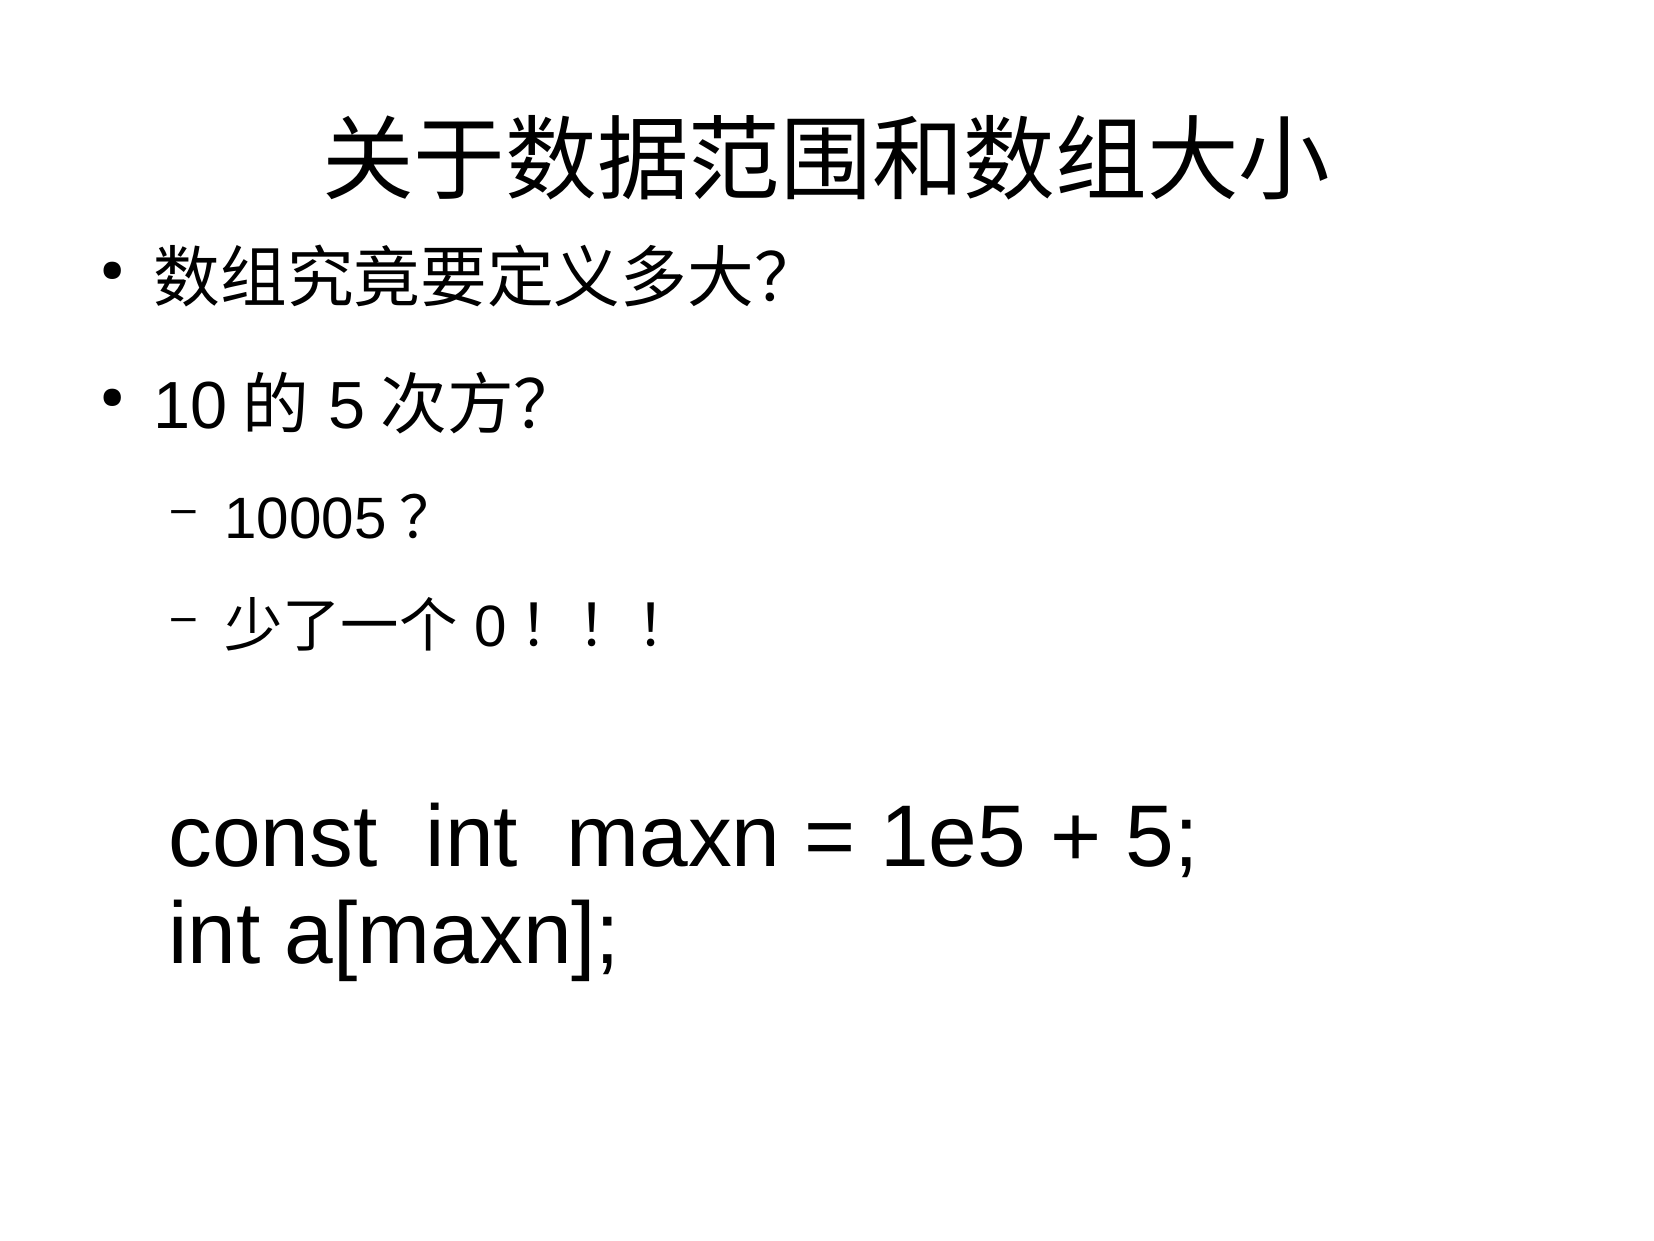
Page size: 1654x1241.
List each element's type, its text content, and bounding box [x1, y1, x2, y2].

list 数组究竟要定义多大？ 10的5次方？ 10005？ 少了一个0！！！ [82, 224, 1571, 1217]
text_box const int maxn = 1e5 + 5; int a[maxn]; [153, 779, 1372, 1088]
title 关于数据范围和数组大小 [82, 49, 1571, 224]
